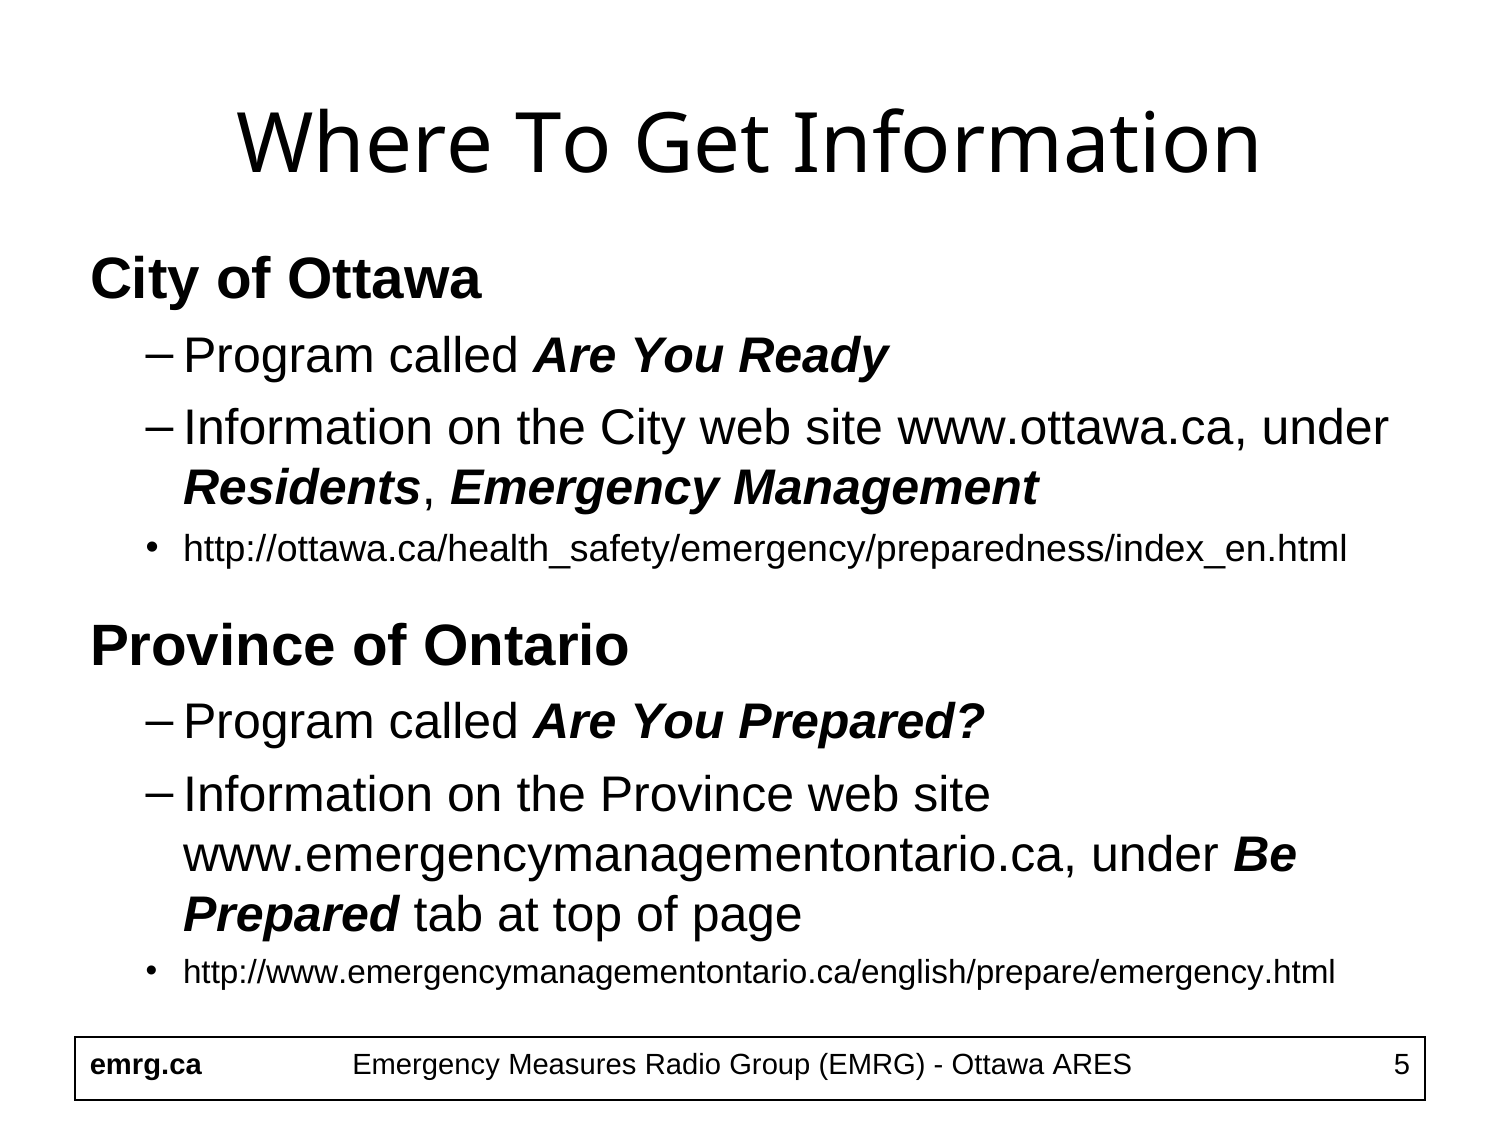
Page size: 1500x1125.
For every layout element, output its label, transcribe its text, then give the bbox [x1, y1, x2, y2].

title Where To Get Information [75, 45, 1426, 232]
list City of Ottawa Program called Are You Ready Information on the City web site www.ottawa.ca, under Residents, Emergency Management http://ottawa.ca/health_safety/emergency/preparedness/index_en.html Province of Ontario Program called Are You Prepared? Information on the Province web site www.emergencymanagementontario.ca, under Be Prepared tab at top of page http://www.emergencymanagementontario.ca/english/prepare/emergency.html [75, 232, 1426, 1038]
text_box Emergency Measures Radio Group (EMRG) - Ottawa ARES [247, 1037, 1238, 1103]
text_box <number> [1246, 1037, 1426, 1103]
